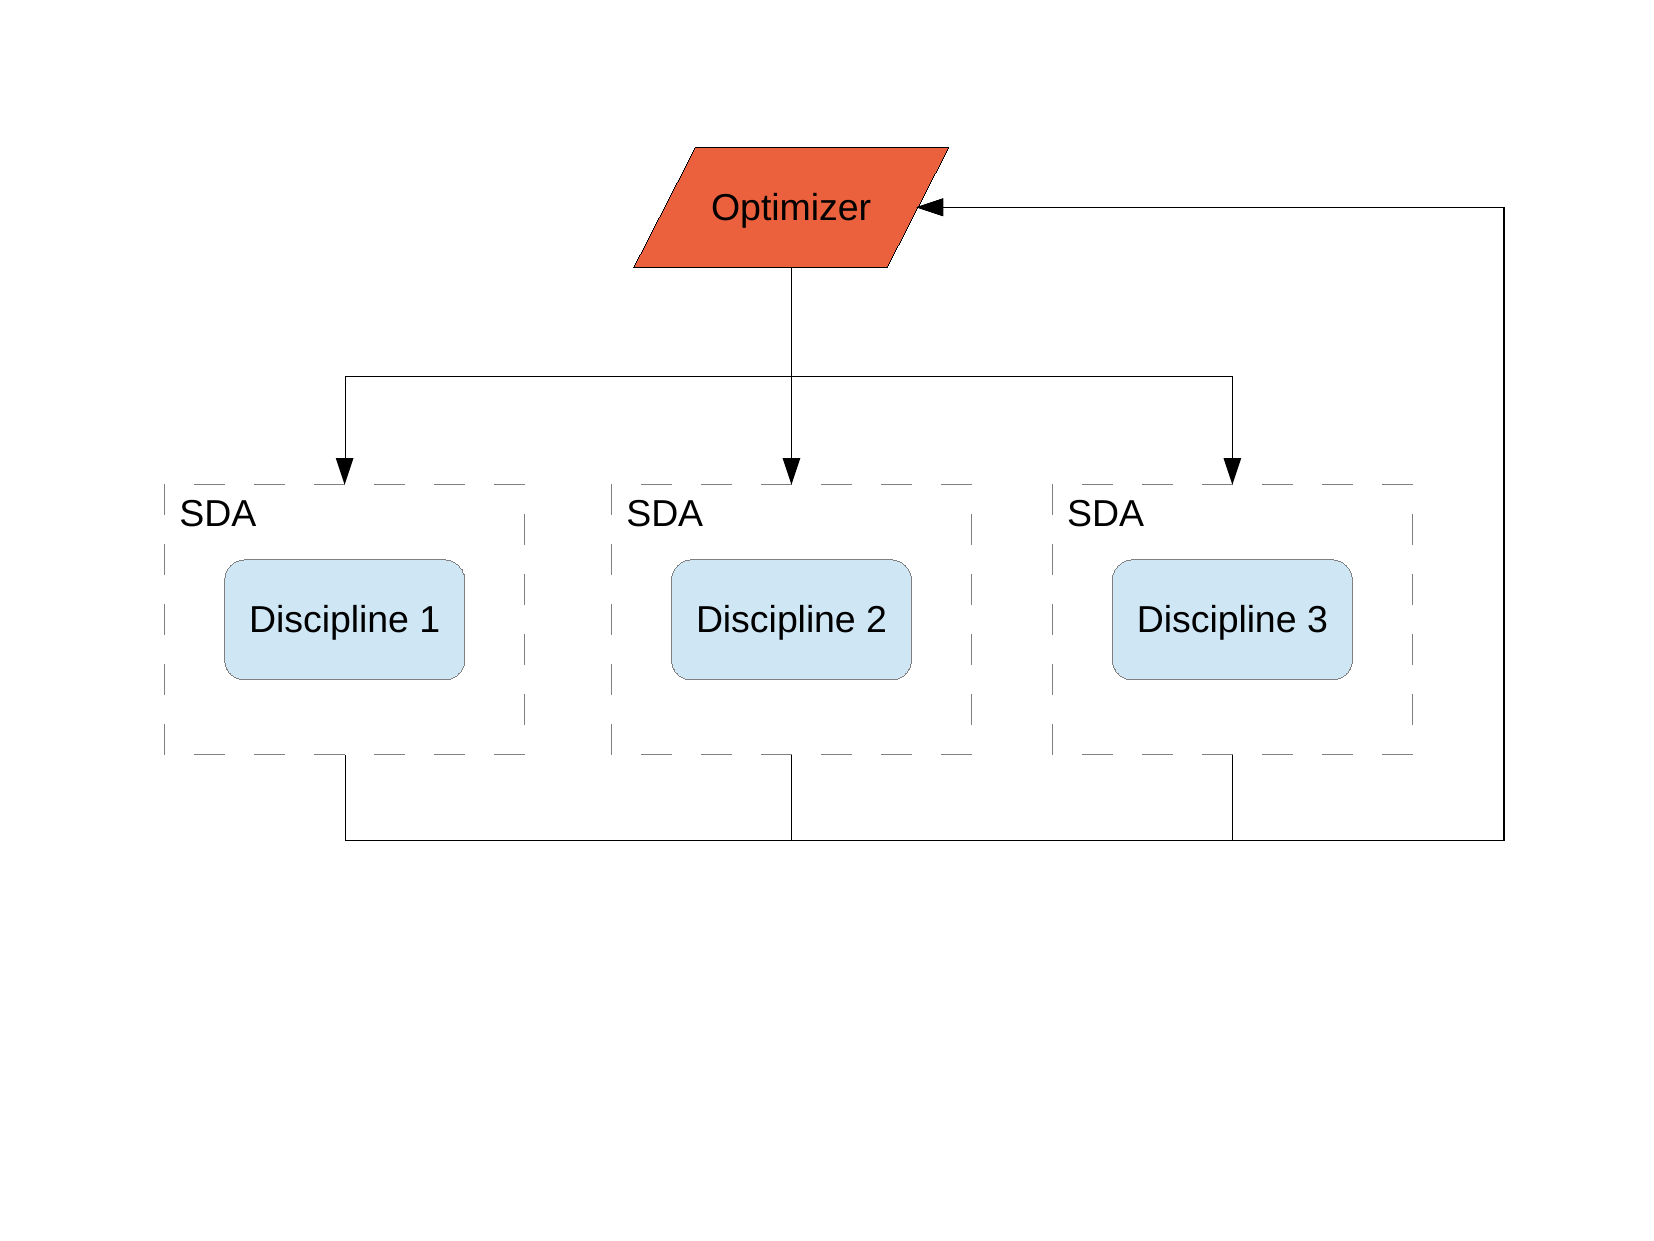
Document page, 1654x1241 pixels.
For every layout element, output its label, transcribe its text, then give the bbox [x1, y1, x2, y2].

text_box SDA [1052, 484, 1413, 755]
text_box Discipline 3 [1112, 559, 1353, 680]
text_box Discipline 2 [671, 559, 912, 680]
text_box SDA [164, 484, 525, 755]
text_box SDA [611, 484, 972, 755]
text_box Optimizer [633, 147, 949, 268]
text_box Discipline 1 [224, 559, 465, 680]
